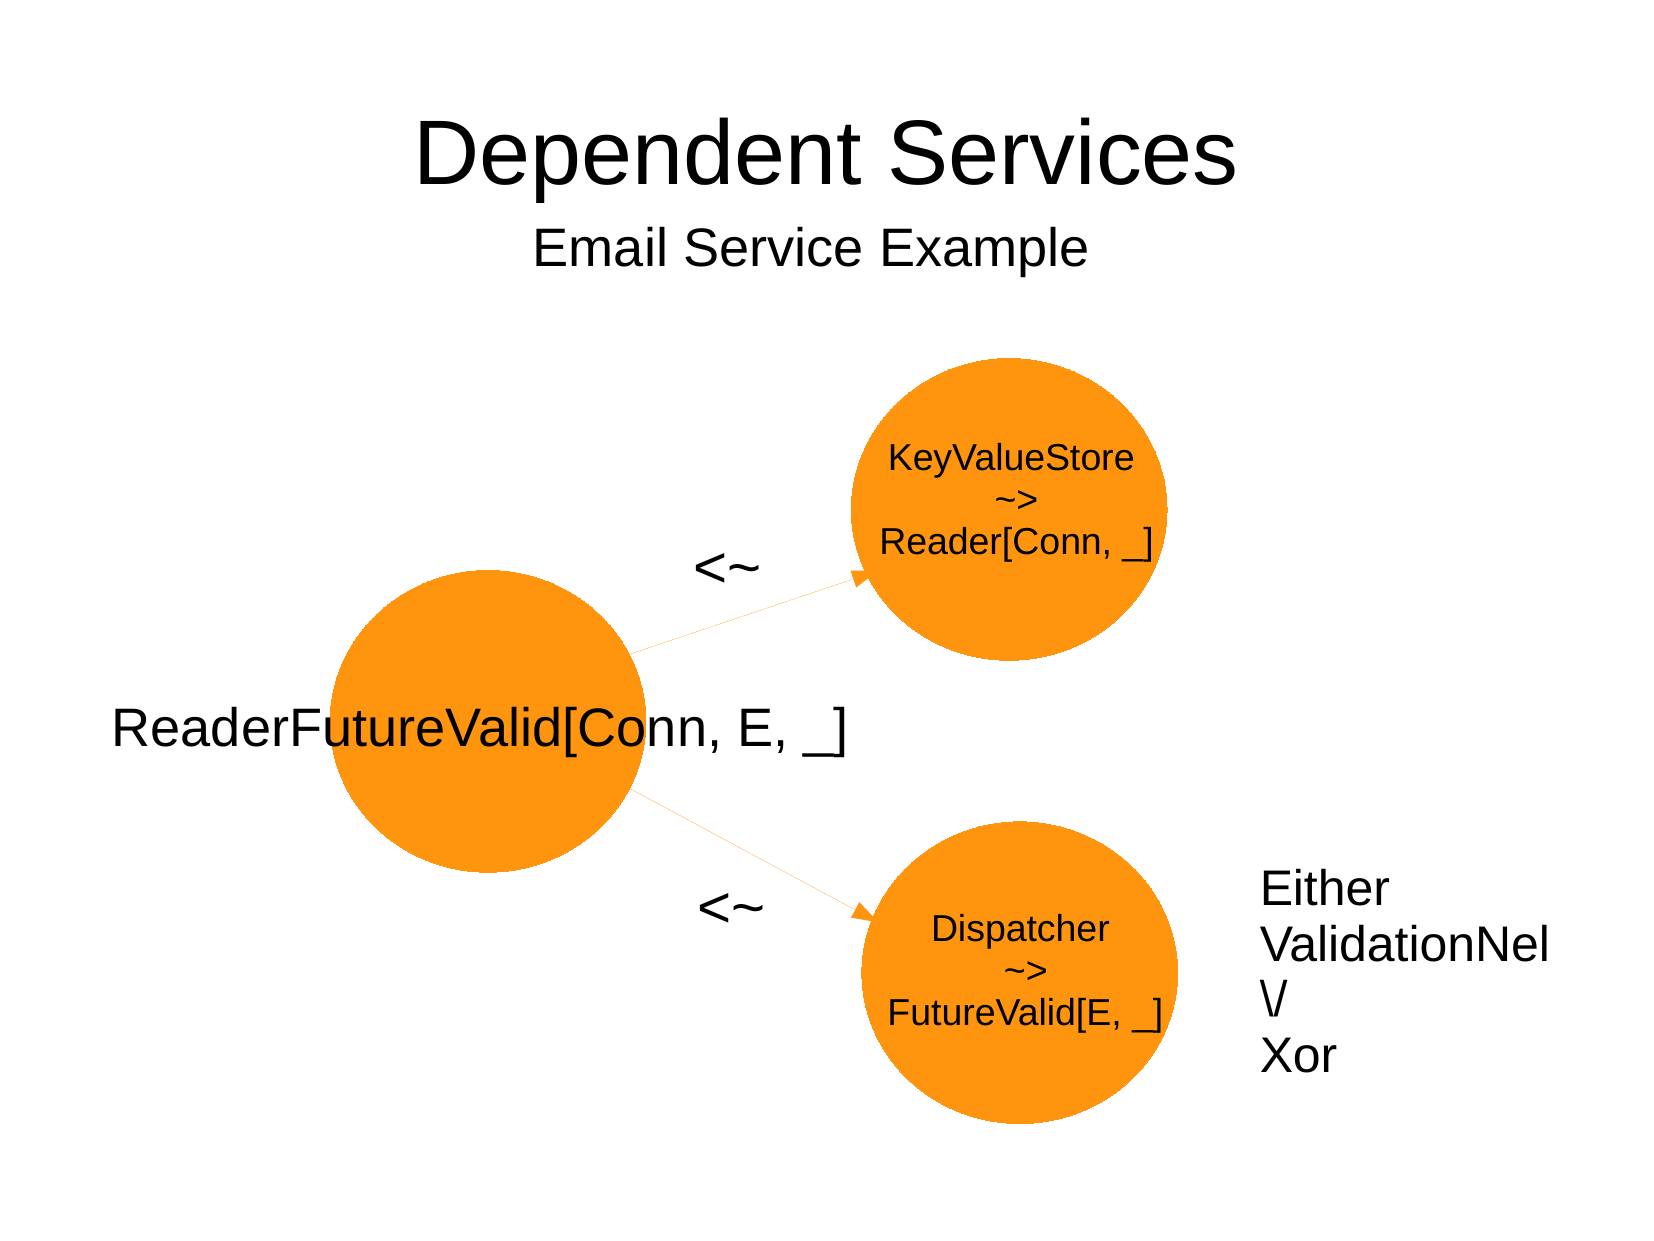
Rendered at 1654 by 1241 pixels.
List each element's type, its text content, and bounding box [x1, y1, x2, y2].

text_box Dispatcher ~> FutureValid[E, _] [838, 900, 1214, 1041]
text_box [878, 1041, 1161, 1124]
text_box ReaderFutureValid[Conn, E, _] [96, 689, 937, 766]
text_box [875, 358, 1143, 429]
text_box [333, 570, 643, 689]
text_box KeyValueStore ~> Reader[Conn, _] [829, 429, 1205, 570]
text_box <~ [679, 527, 830, 608]
text_box [337, 766, 639, 873]
text_box [869, 570, 1154, 661]
text_box [881, 821, 1159, 900]
text_box Either ValidationNel \/ Xor [1245, 852, 1591, 1091]
text_box Email Service Example [517, 210, 1141, 286]
text_box <~ [682, 867, 833, 948]
title Dependent Services [82, 49, 1571, 257]
